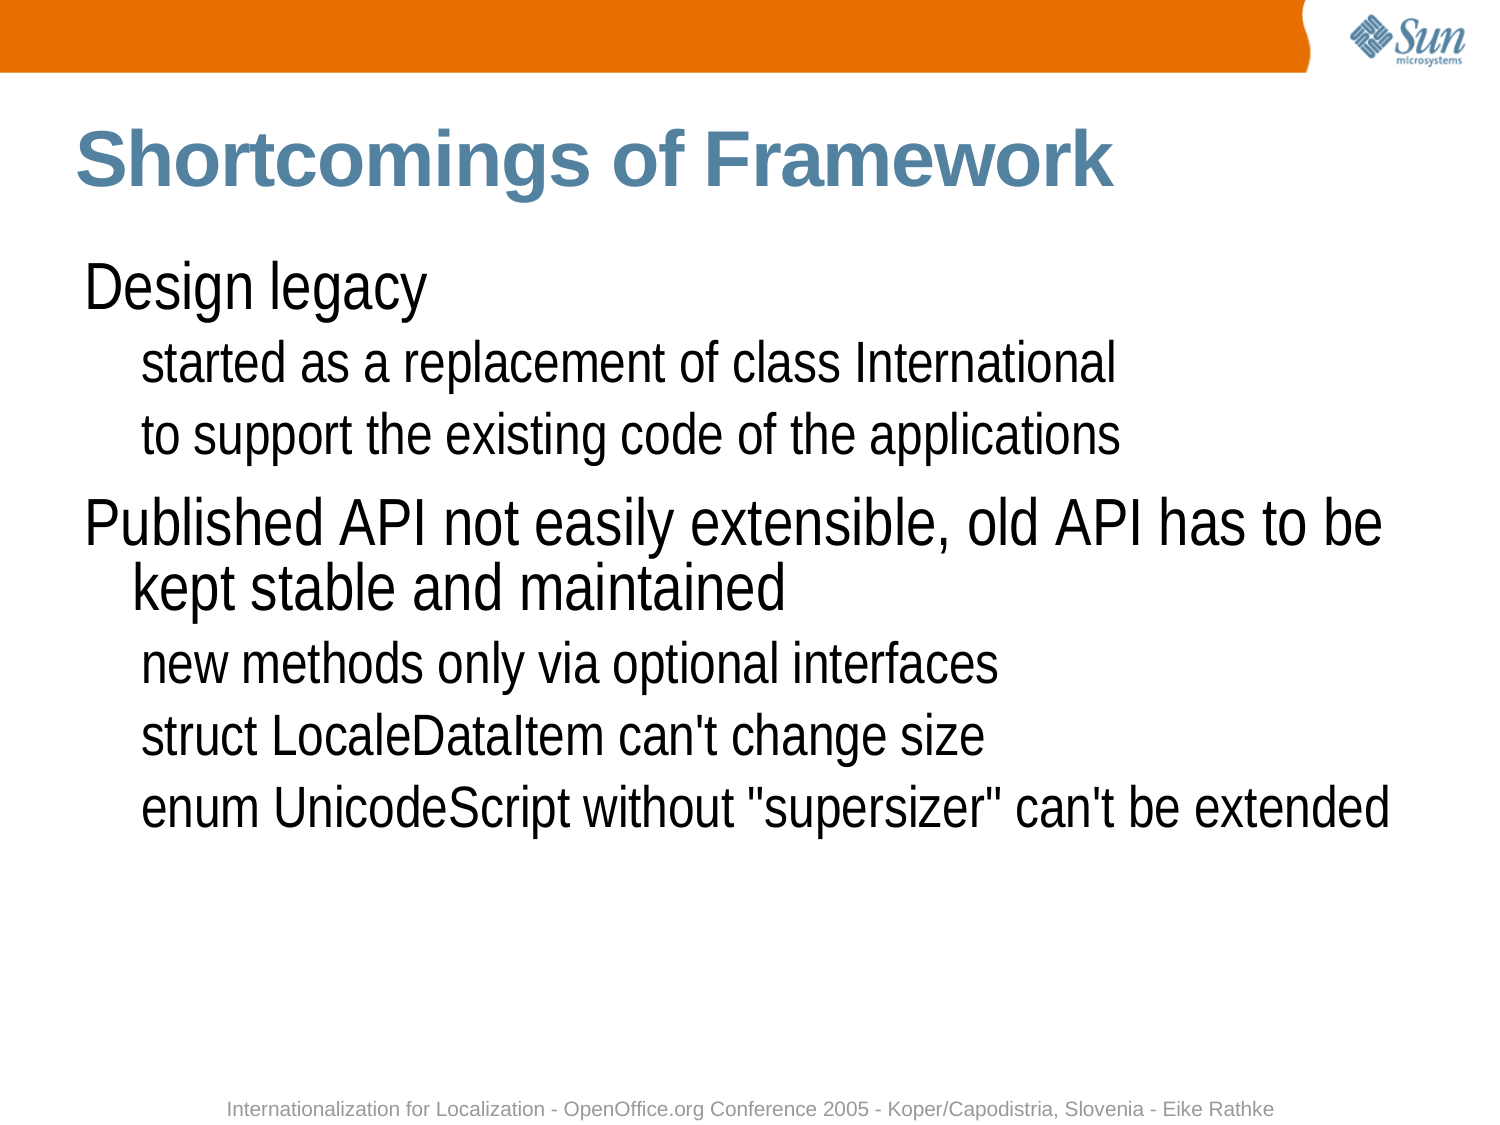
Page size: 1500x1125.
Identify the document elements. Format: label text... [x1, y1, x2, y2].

list Design legacy started as a replacement of class International to support the existing code of the applications Published API not easily extensible, old API has to be kept stable and maintained new methods only via optional interfaces struct LocaleDataItem can't change size enum UnicodeScript without "supersizer" can't be extended [64, 257, 1402, 1017]
title Shortcomings of Framework [75, 122, 1438, 228]
picture [0, 0, 1500, 75]
